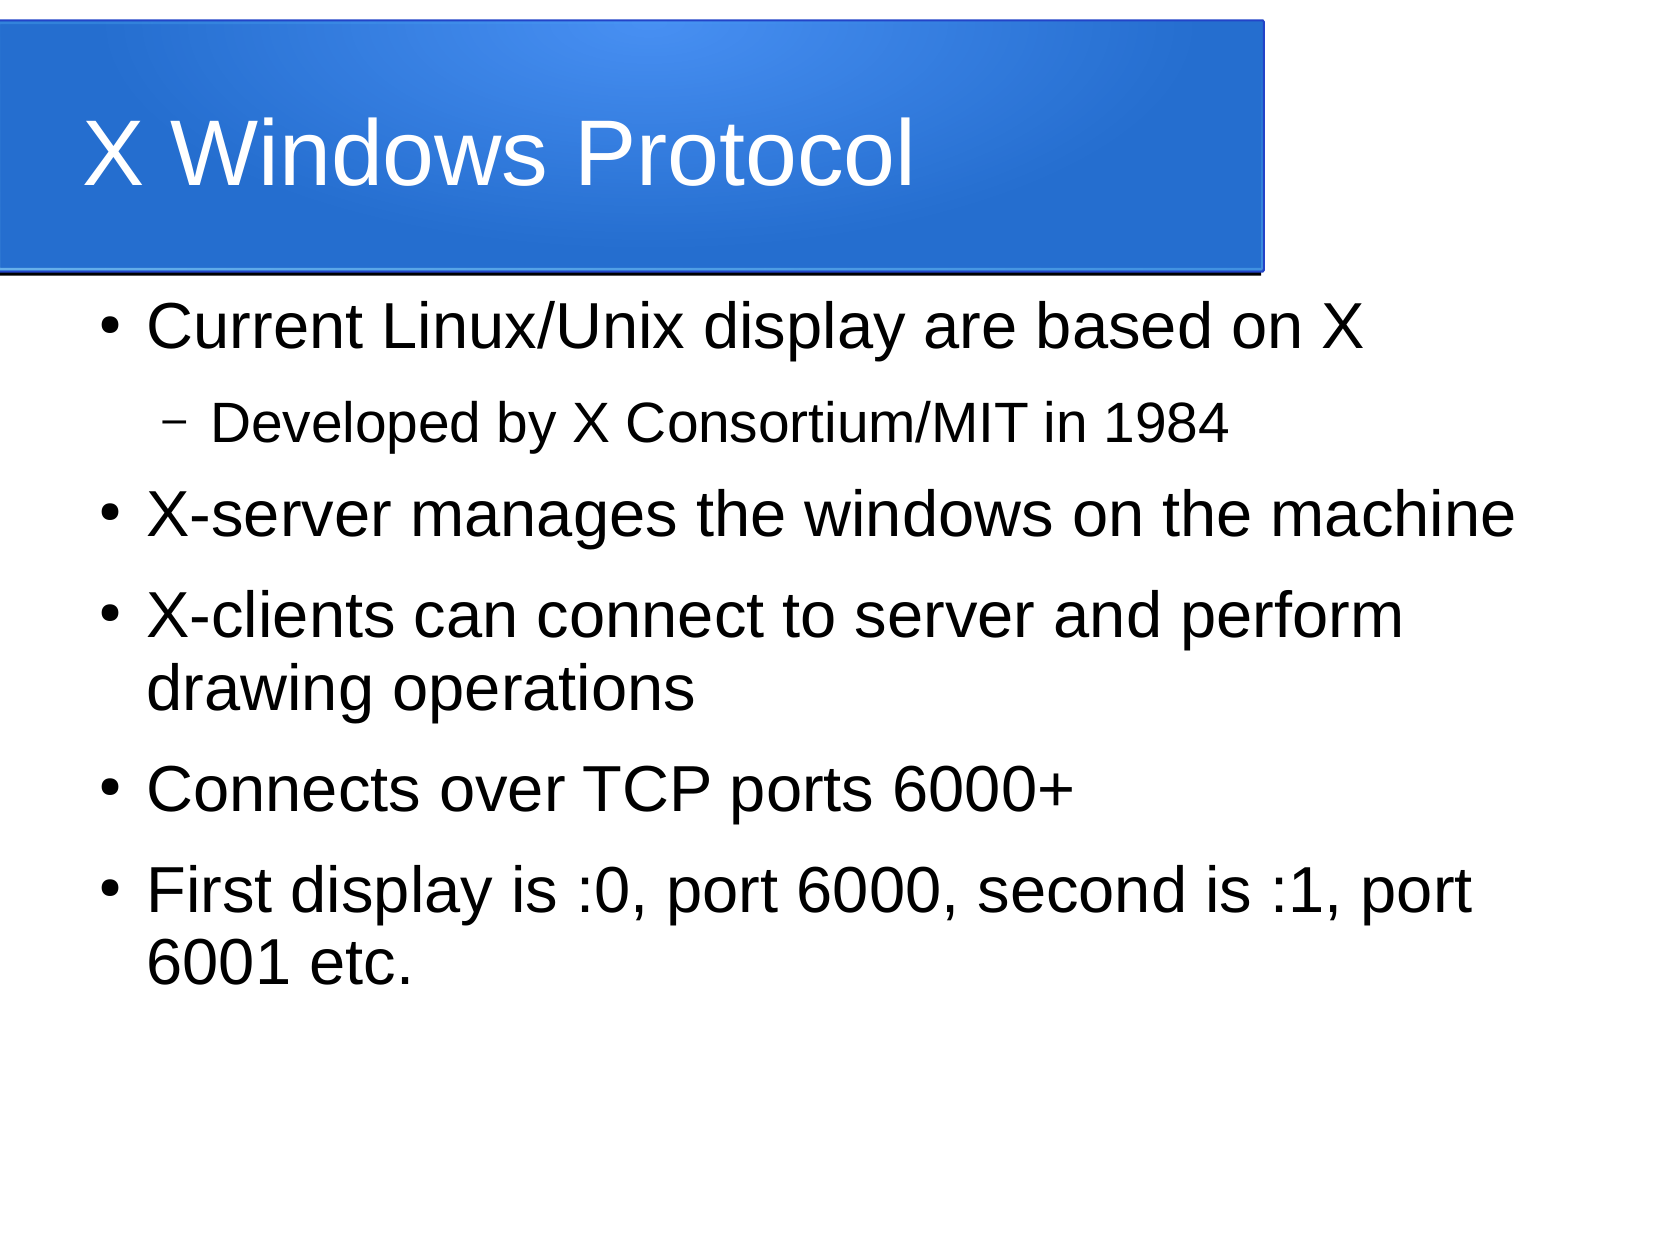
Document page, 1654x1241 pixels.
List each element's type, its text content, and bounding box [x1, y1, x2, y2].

title X Windows Protocol [82, 49, 1250, 257]
list Current Linux/Unix display are based on X Developed by X Consortium/MIT in 1984 X-server manages the windows on the machine X-clients can connect to server and perform drawing operations Connects over TCP ports 6000+ First display is :0, port 6000, second is :1, port 6001 etc. [82, 290, 1571, 1010]
